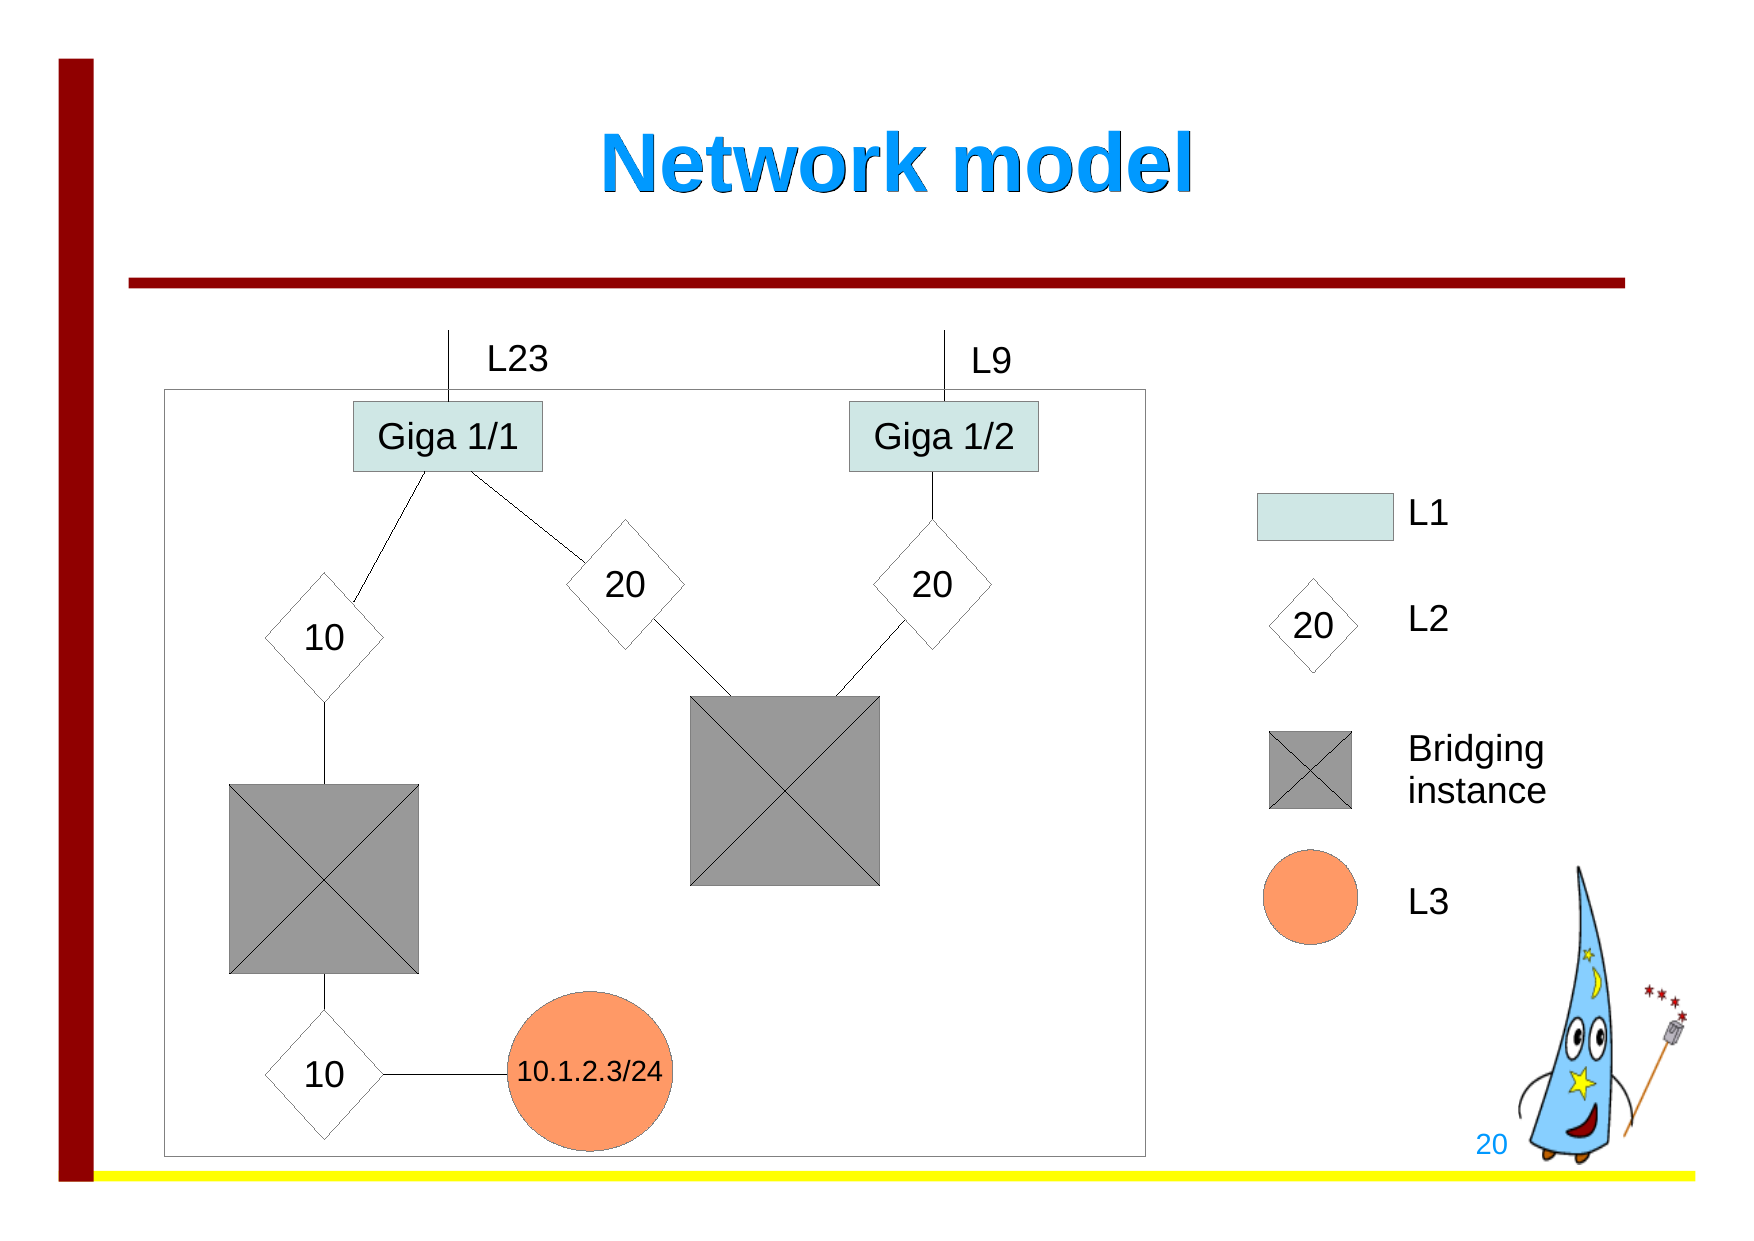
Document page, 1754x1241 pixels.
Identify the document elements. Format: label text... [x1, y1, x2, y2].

text_box 10 [265, 1009, 384, 1140]
text_box 10 [265, 572, 384, 702]
text_box [1263, 849, 1358, 945]
text_box 10.1.2.3/24 [507, 991, 673, 1152]
text_box Giga 1/1 [353, 401, 543, 472]
text_box L2 [1393, 590, 1465, 647]
text_box [690, 696, 880, 886]
text_box 20 [566, 519, 685, 650]
text_box Bridging instance [1393, 719, 1583, 819]
text_box [1257, 493, 1394, 541]
text_box L3 [1393, 873, 1476, 931]
text_box [1269, 731, 1352, 809]
text_box L23 [471, 330, 602, 387]
text_box Giga 1/2 [849, 401, 1039, 472]
picture [1518, 865, 1687, 1165]
text_box 20 [1269, 578, 1358, 673]
text_box 20 [873, 519, 992, 650]
text_box L1 [1393, 483, 1465, 541]
title Network model [152, 74, 1643, 252]
text_box [229, 784, 419, 974]
text_box L9 [956, 332, 1028, 389]
